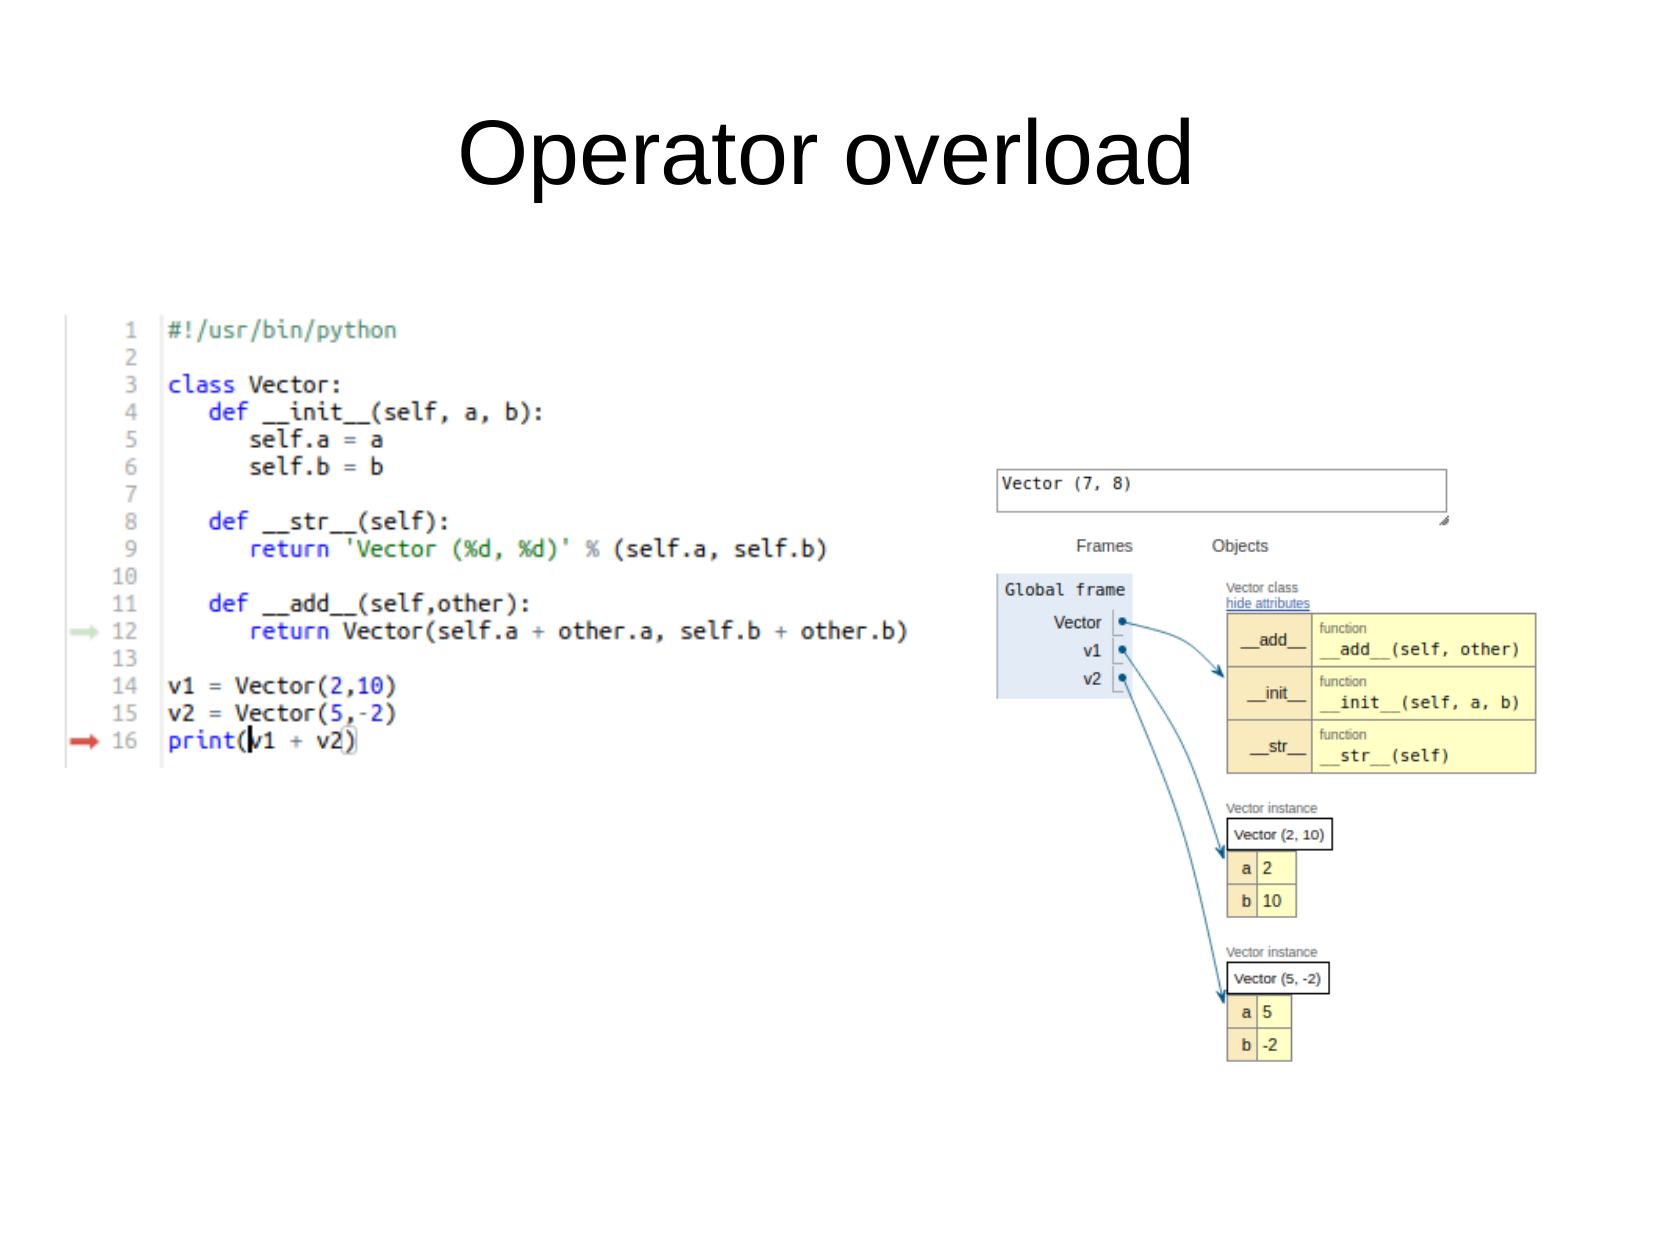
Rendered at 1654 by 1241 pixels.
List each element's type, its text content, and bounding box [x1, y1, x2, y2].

picture [992, 466, 1554, 1087]
title Operator overload [82, 49, 1571, 257]
picture [59, 307, 943, 768]
